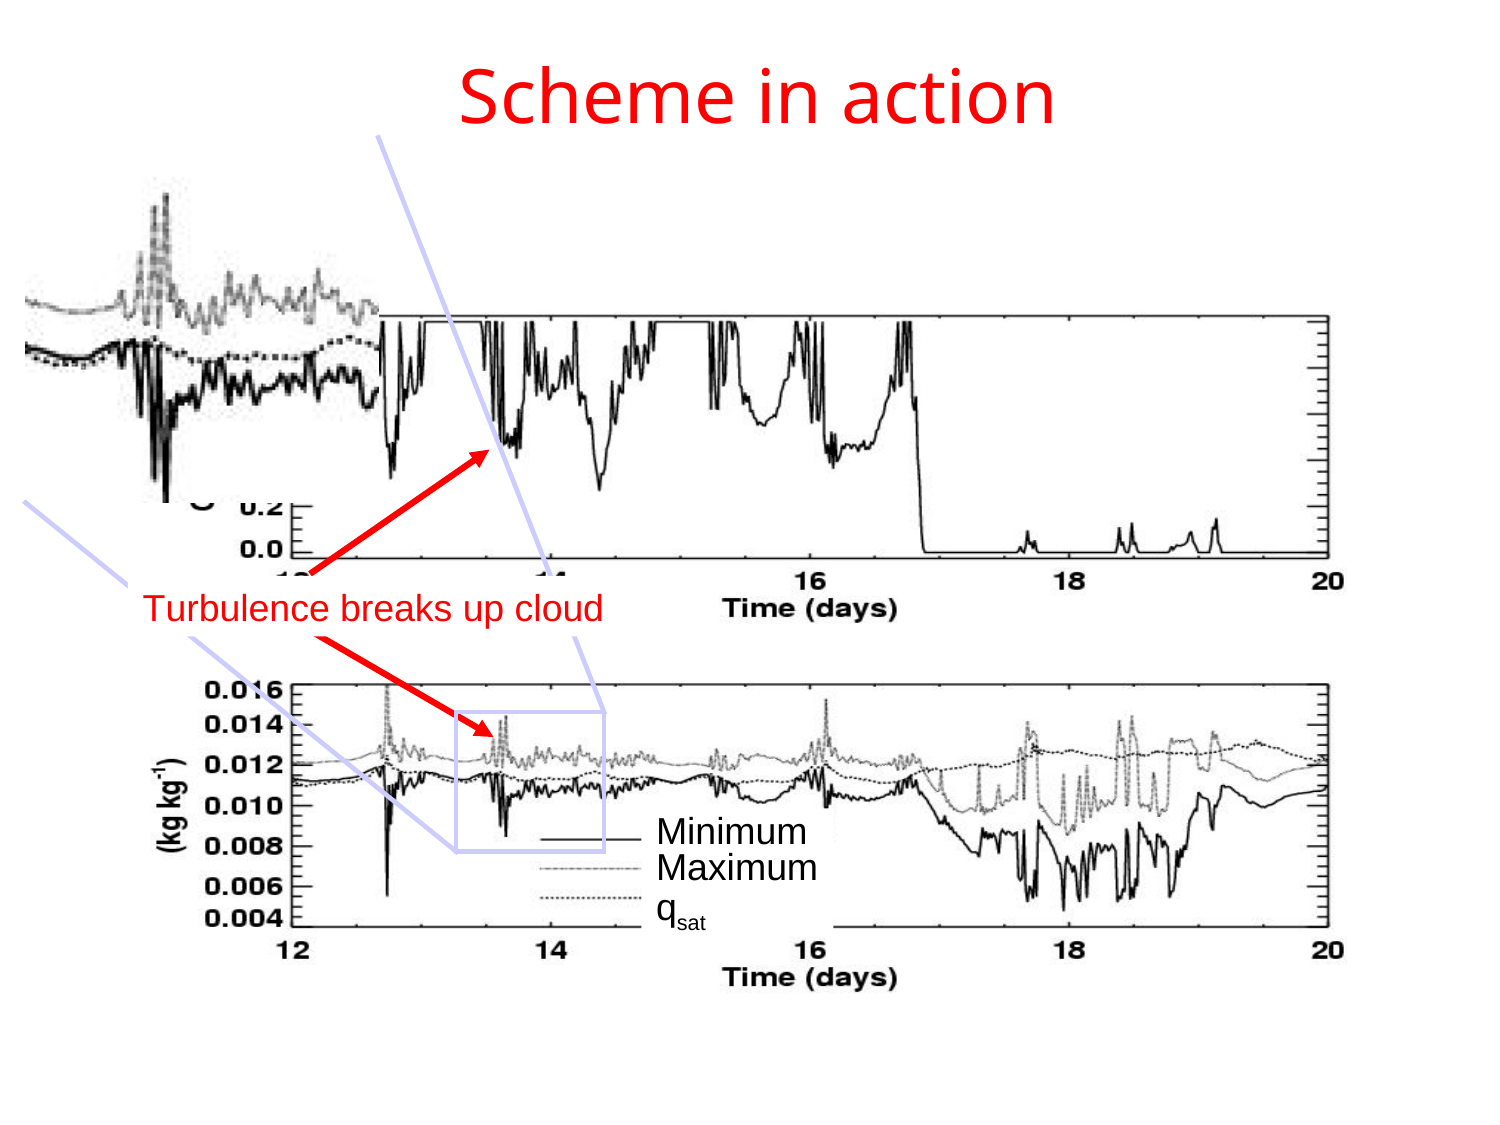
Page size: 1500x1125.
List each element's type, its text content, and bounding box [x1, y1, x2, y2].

picture [330, 637, 600, 710]
picture [127, 274, 1378, 1011]
picture [458, 714, 602, 849]
text_box Minimum Maximum qsat [641, 808, 834, 937]
picture [127, 274, 547, 575]
text_box Turbulence breaks up cloud [127, 575, 620, 637]
picture [197, 637, 454, 845]
title Scheme in action [158, 24, 1359, 163]
chart [25, 147, 379, 503]
